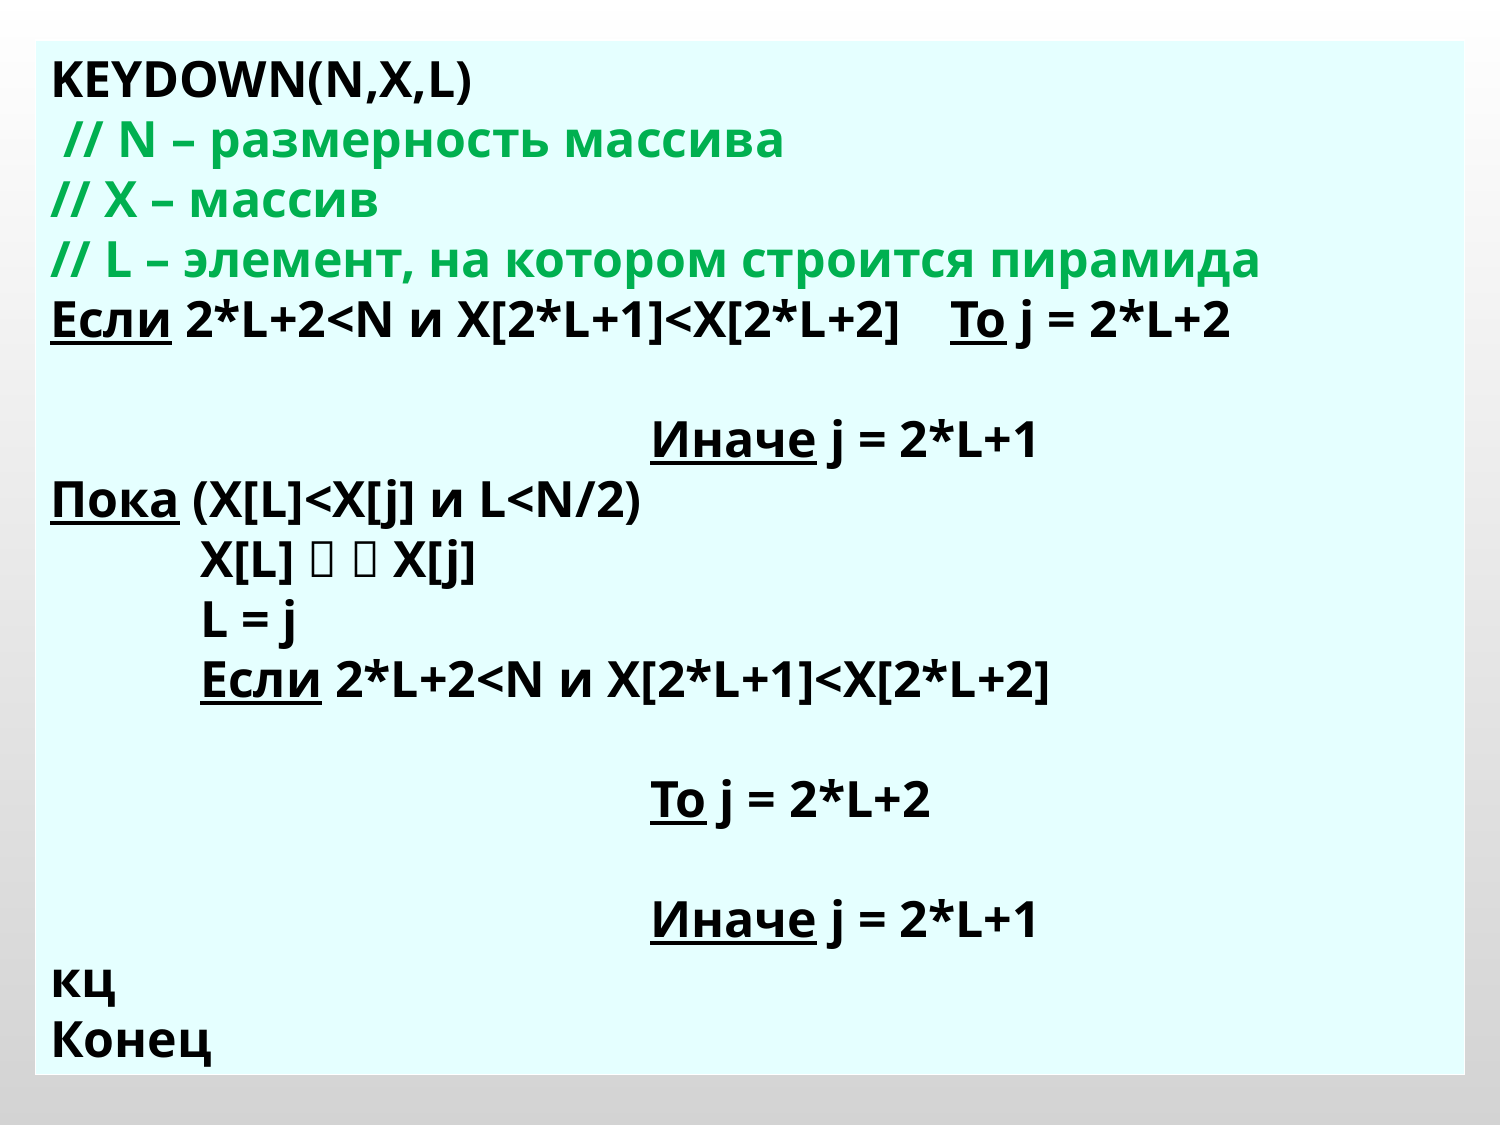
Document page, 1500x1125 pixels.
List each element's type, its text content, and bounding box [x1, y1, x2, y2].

text_box KEYDOWN(N,X,L) // N – размерность массива // X – массив // L – элемент, на котором строится пирамида Если 2*L+2<N и X[2*L+1]<X[2*L+2] То j = 2*L+2 Иначе j = 2*L+1 Пока (X[L]<X[j] и L<N/2) X[L]   X[j] L = j Если 2*L+2<N и X[2*L+1]<X[2*L+2] То j = 2*L+2 Иначе j = 2*L+1 кц Конец [35, 39, 1465, 1075]
